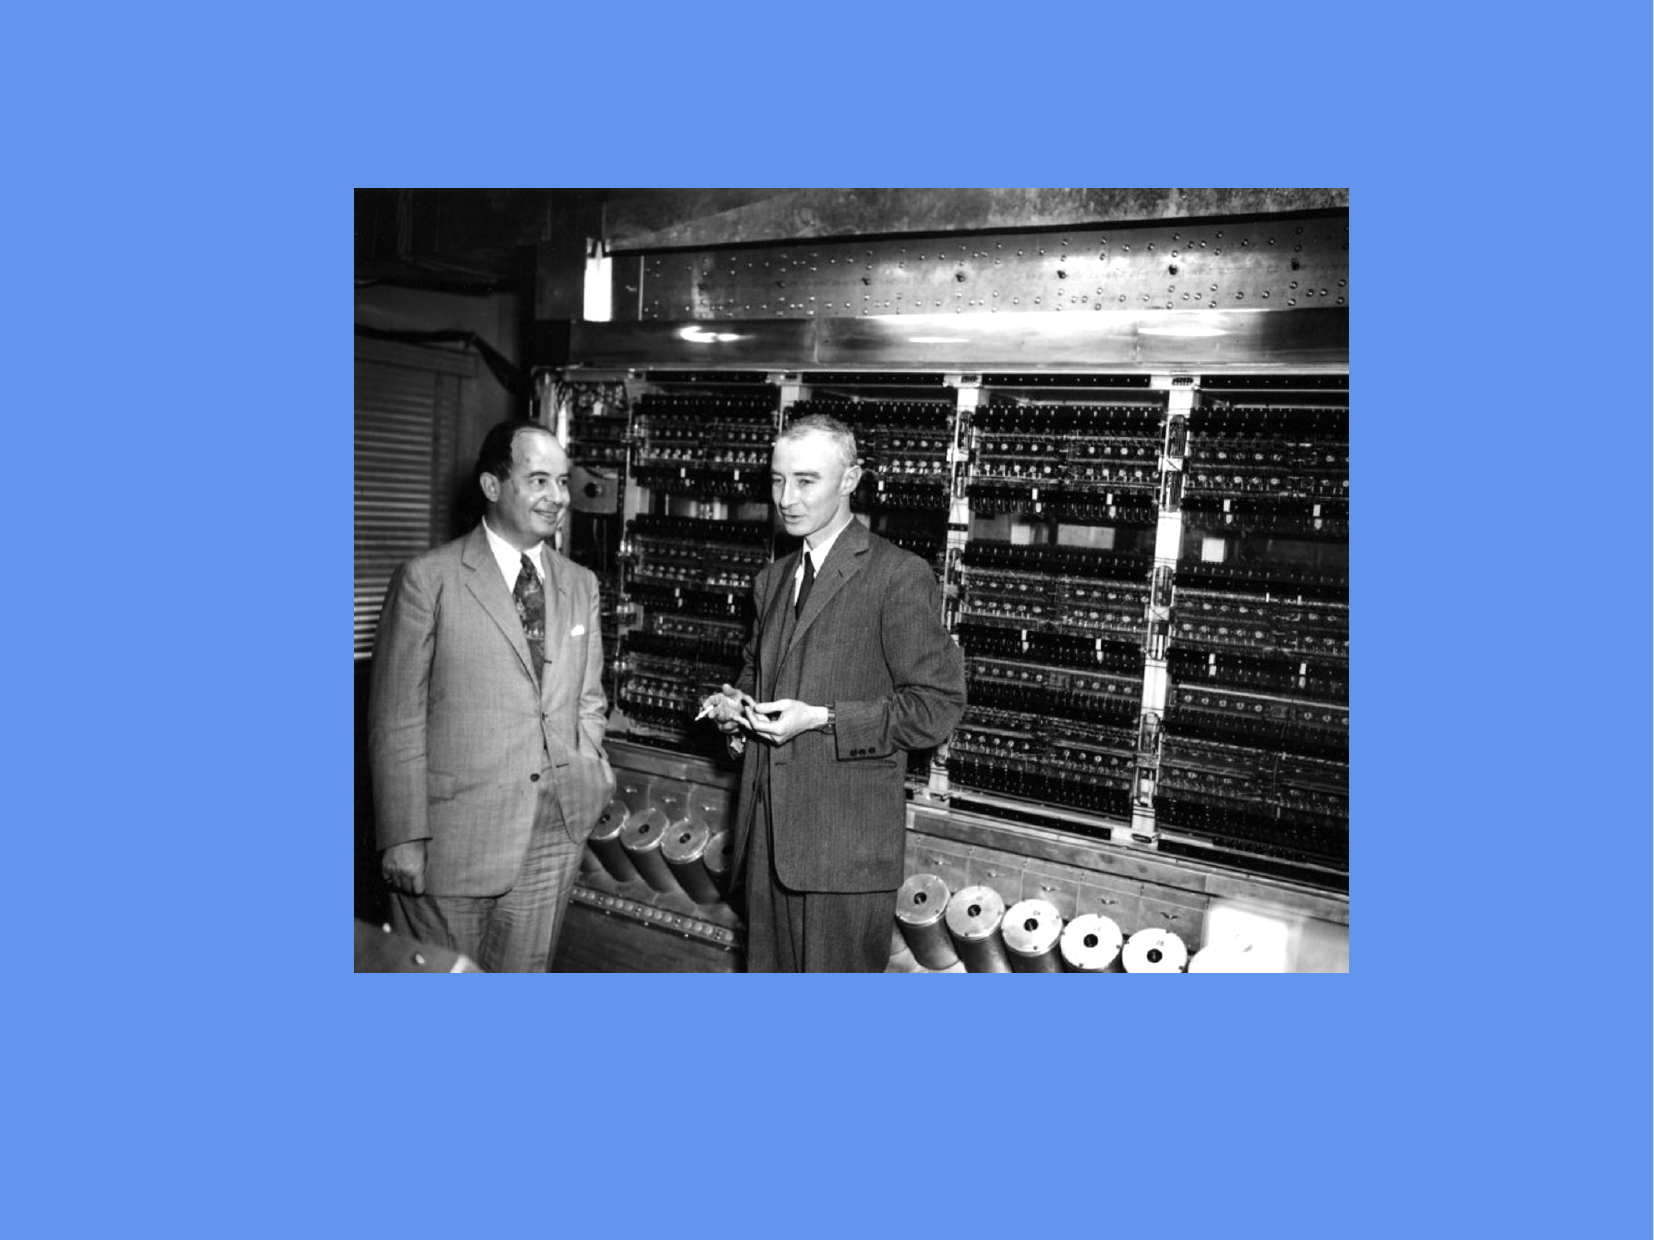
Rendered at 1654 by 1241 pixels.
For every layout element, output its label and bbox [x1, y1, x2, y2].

picture [354, 188, 1349, 973]
